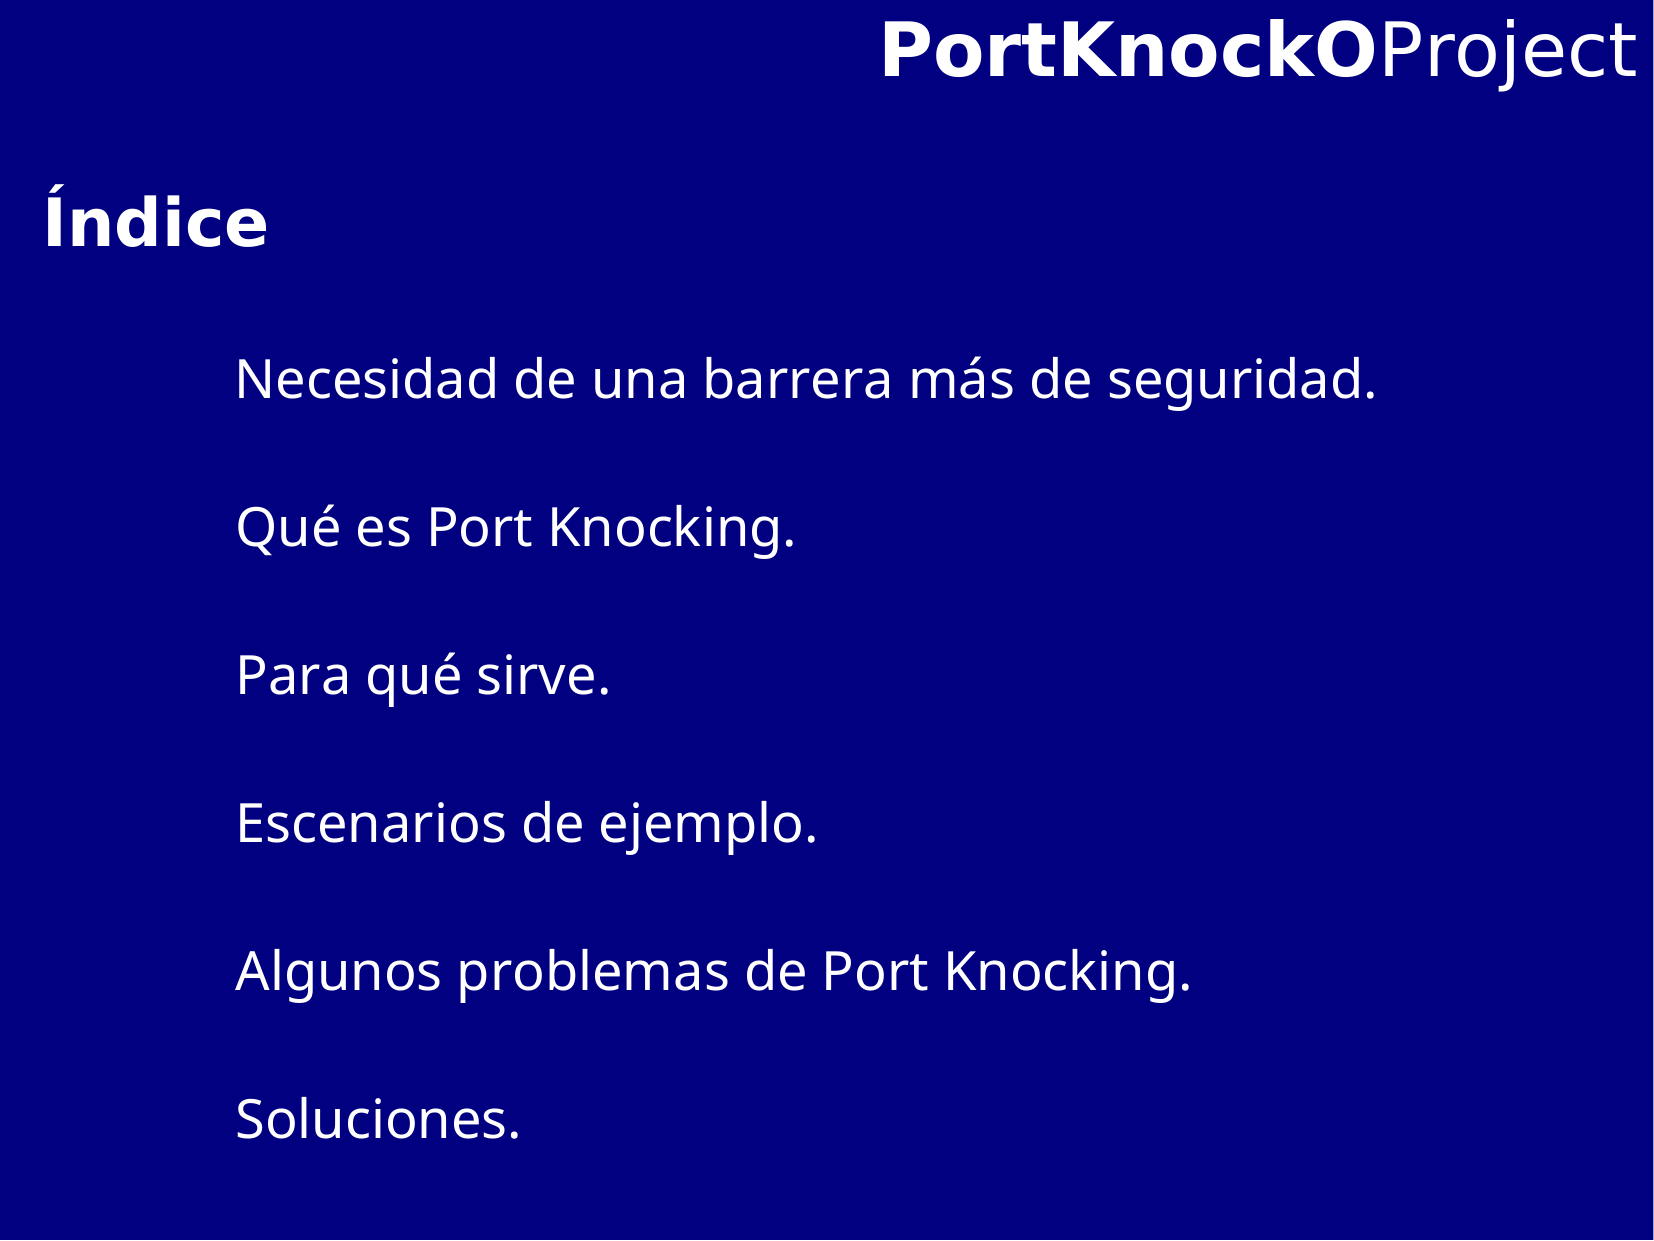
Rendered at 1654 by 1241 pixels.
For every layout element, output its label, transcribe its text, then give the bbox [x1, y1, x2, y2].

text_box Necesidad de una barrera más de seguridad. Qué es Port Knocking. Para qué sirve. Escenarios de ejemplo. Algunos problemas de Port Knocking. Soluciones. Para qué no sirve. [206, 333, 1357, 1200]
text_box PortKnockOProject [863, 0, 1640, 103]
text_box Índice [27, 177, 286, 270]
